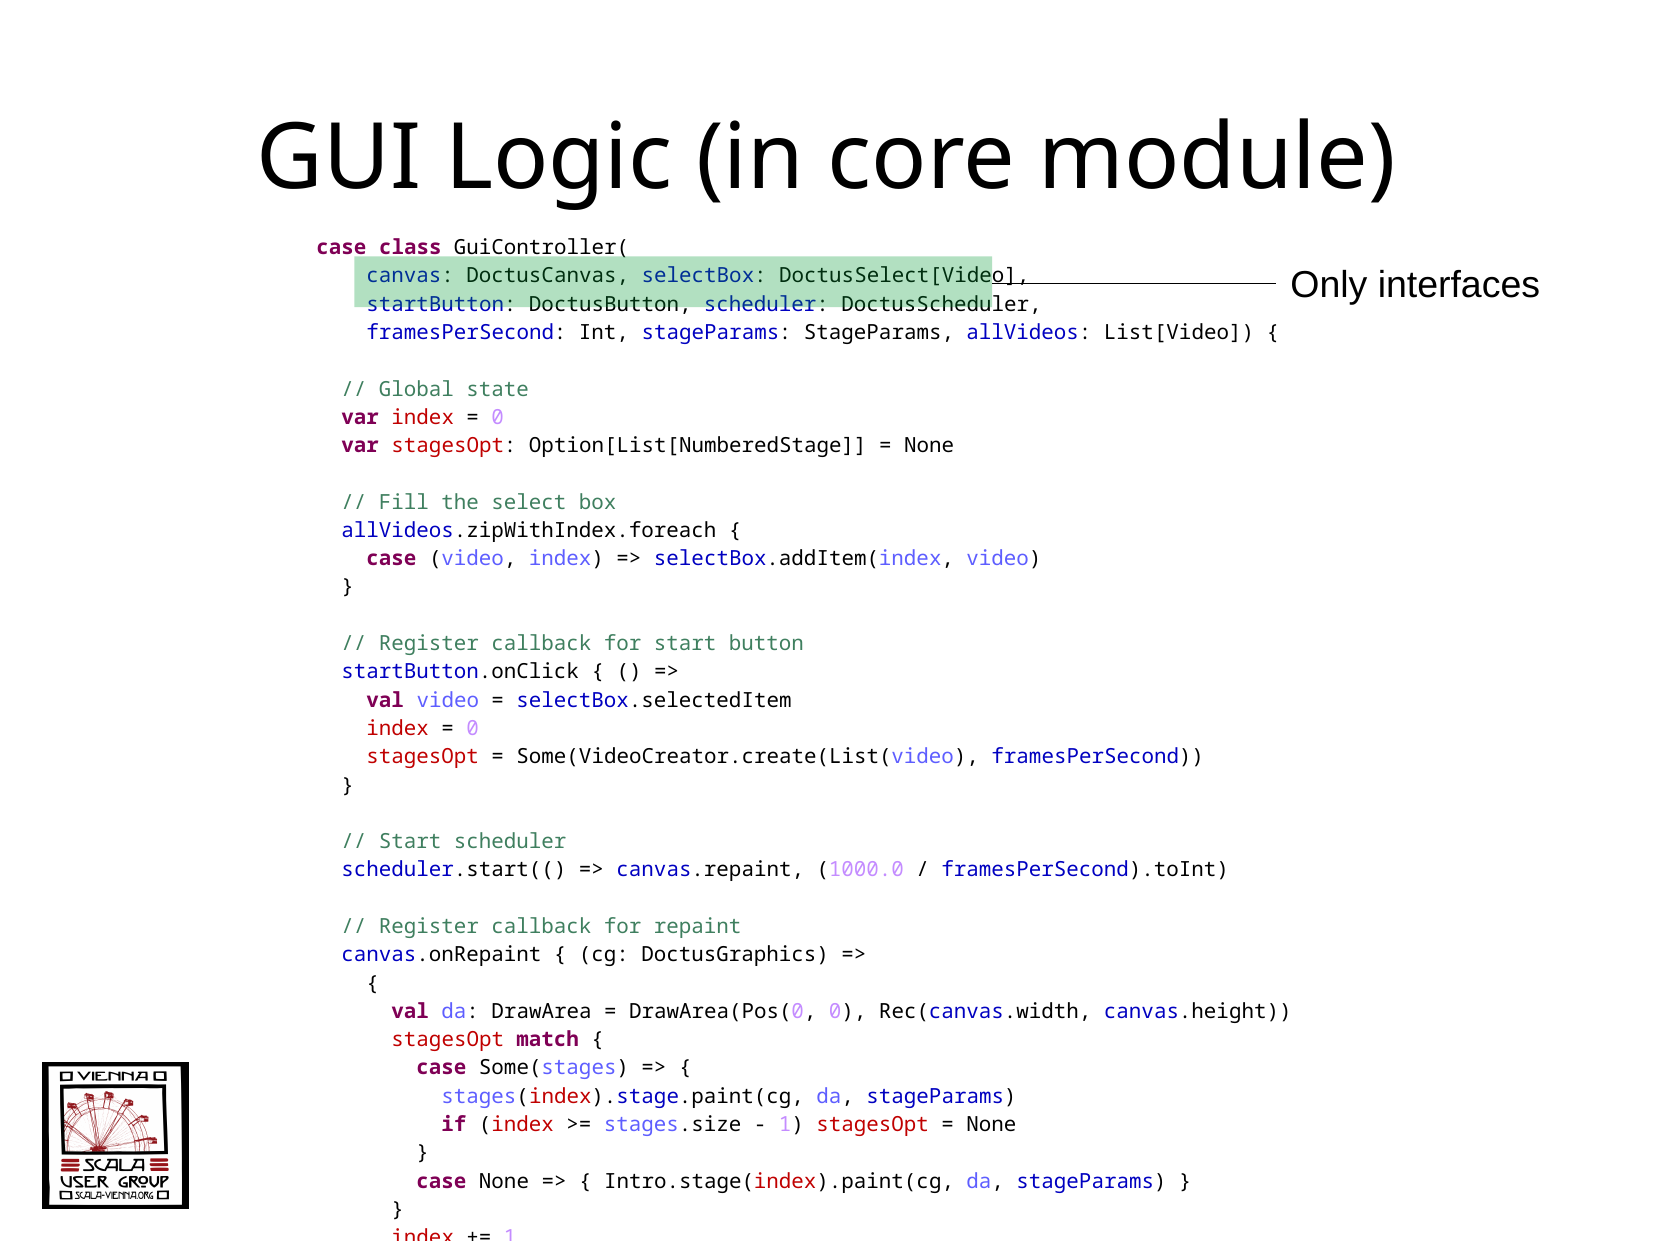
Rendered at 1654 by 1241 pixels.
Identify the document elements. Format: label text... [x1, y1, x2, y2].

text_box [354, 256, 993, 308]
picture [42, 1062, 189, 1209]
text_box Only interfaces [1275, 256, 1607, 316]
title GUI Logic (in core module) [82, 49, 1571, 257]
text_box case class GuiController( canvas: DoctusCanvas, selectBox: DoctusSelect[Video], startButton: DoctusButton, scheduler: DoctusScheduler, framesPerSecond: Int, stageParams: StageParams, allVideos: List[Video]) { // Global state var index = 0 var stagesOpt: Option[List[NumberedStage]] = None // Fill the select box allVideos.zipWithIndex.foreach { case (video, index) => selectBox.addItem(index, video) } // Register callback for start button startButton.onClick { () => val video = selectBox.selectedItem index = 0 stagesOpt = Some(VideoCreator.create(List(video), framesPerSecond)) } // Start scheduler scheduler.start(() => canvas.repaint, (1000.0 / framesPerSecond).toInt) // Register callback for repaint canvas.onRepaint { (cg: DoctusGraphics) => { val da: DrawArea = DrawArea(Pos(0, 0), Rec(canvas.width, canvas.height)) stagesOpt match { case Some(stages) => { stages(index).stage.paint(cg, da, stageParams) if (index >= stages.size - 1) stagesOpt = None } case None => { Intro.stage(index).paint(cg, da, stageParams) } } index += 1 } } } [301, 224, 1229, 1211]
